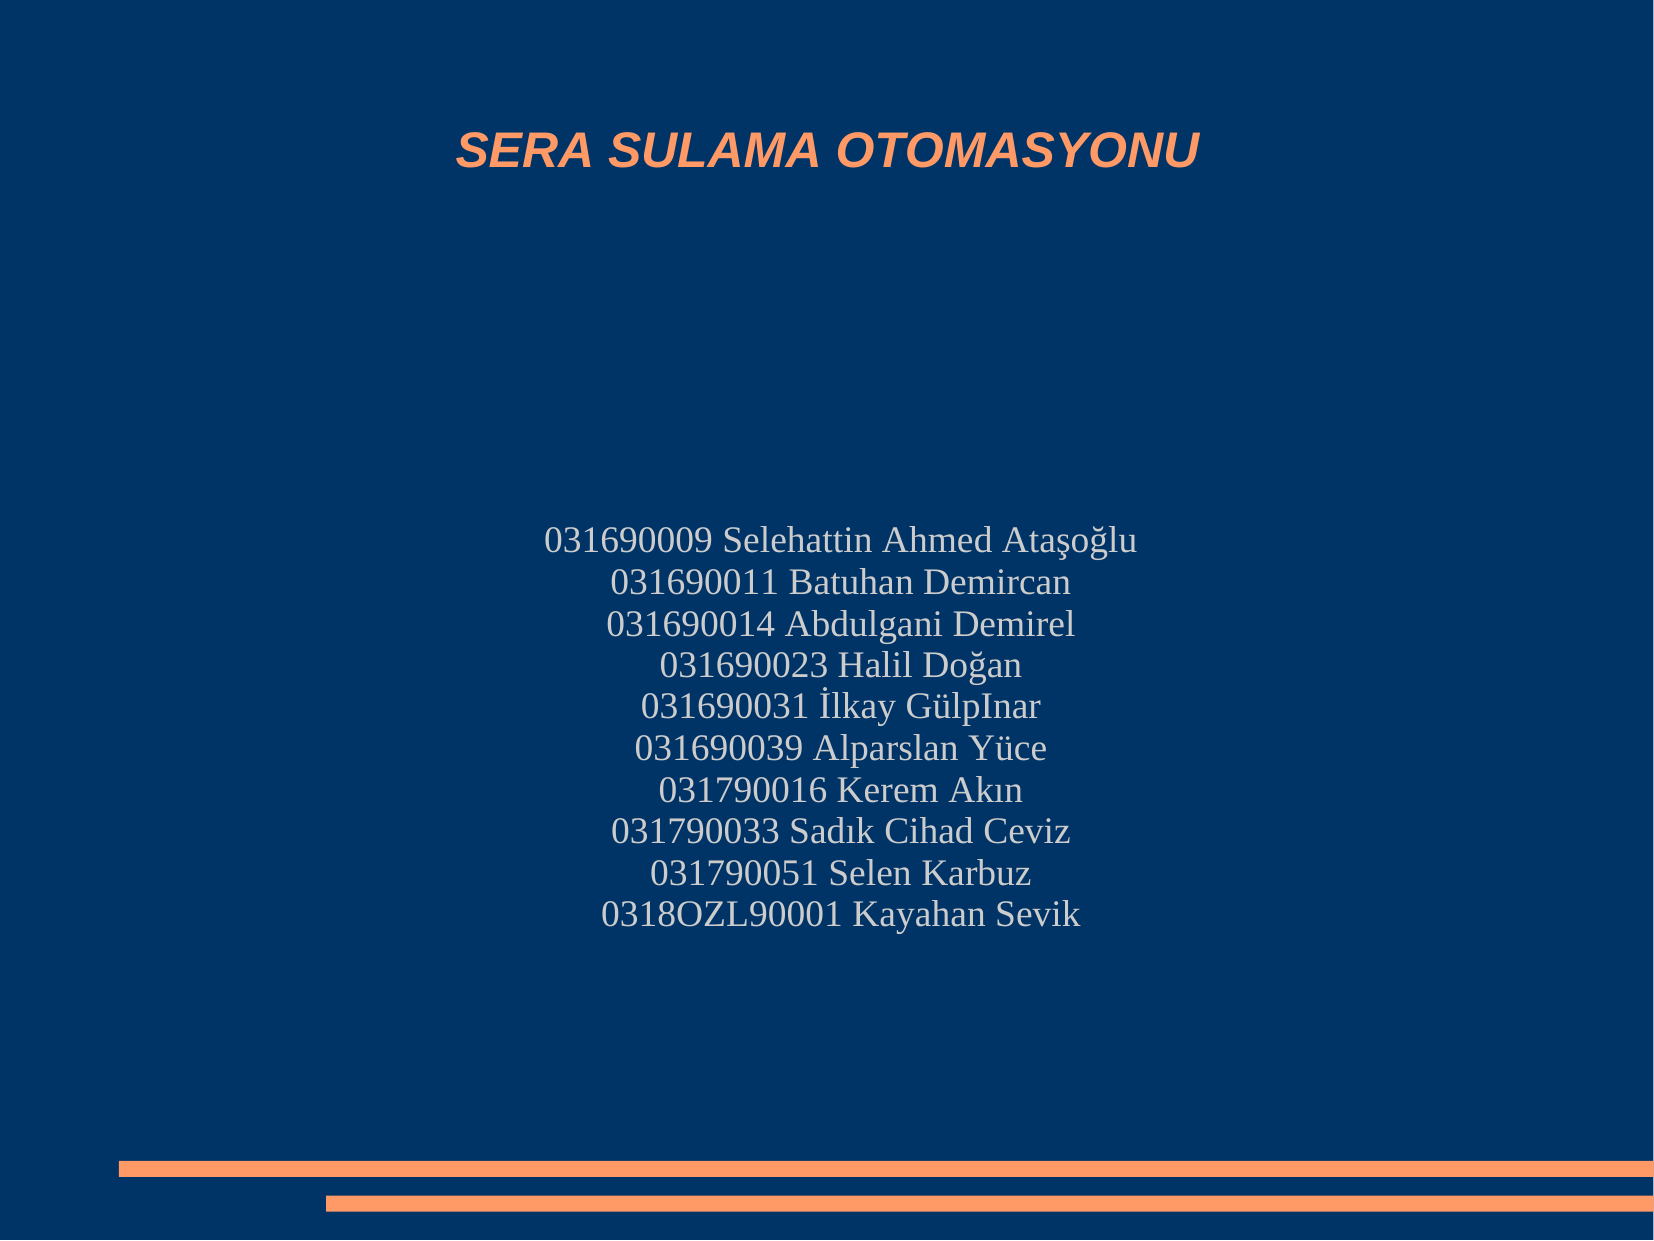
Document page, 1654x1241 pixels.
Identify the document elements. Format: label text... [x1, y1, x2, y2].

title SERA SULAMA OTOMASYONU [121, 46, 1534, 254]
subtitle 031690009 Selehattin Ahmed Ataşoğlu 031690011 Batuhan Demircan 031690014 Abdulgani Demirel 031690023 Halil Doğan 031690031 İlkay GülpInar 031690039 Alparslan Yüce 031790016 Kerem Akın 031790033 Sadık Cihad Ceviz 031790051 Selen Karbuz 0318OZL90001 Kayahan Sevik [121, 322, 1561, 1132]
